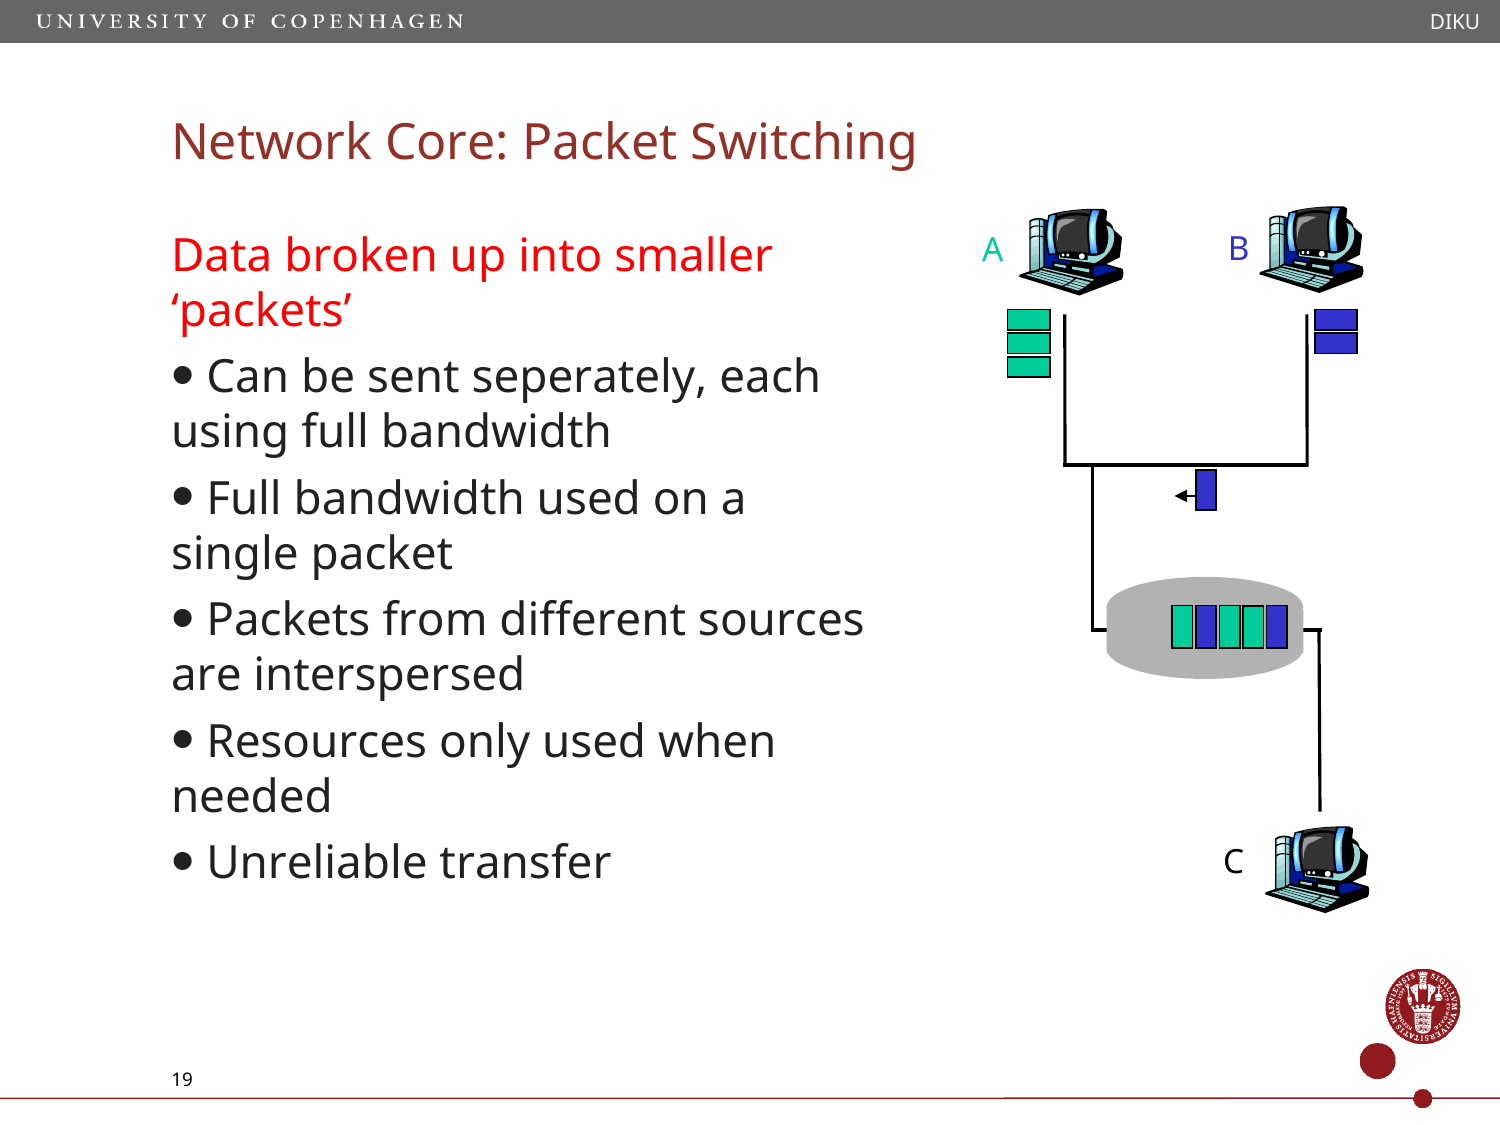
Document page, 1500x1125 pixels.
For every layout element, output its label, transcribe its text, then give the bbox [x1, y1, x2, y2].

text_box Network Core: Packet Switching [171, 75, 1329, 171]
text_box [1195, 469, 1217, 511]
text_box A [967, 220, 1019, 276]
text_box Data broken up into smaller ‘packets’ Can be sent seperately, each using full bandwidth Full bandwidth used on a single packet Packets from different sources are interspersed Resources only used when needed Unreliable transfer [171, 225, 869, 900]
text_box DIKU [469, 0, 1495, 43]
text_box [1314, 309, 1358, 330]
text_box <number> [171, 1067, 522, 1092]
text_box B [1213, 219, 1265, 275]
text_box C [1208, 832, 1260, 889]
picture [0, 825, 1500, 1122]
text_box [1106, 576, 1304, 679]
text_box [1007, 356, 1051, 378]
text_box [1314, 333, 1358, 354]
picture [1259, 205, 1366, 293]
picture [1018, 207, 1126, 296]
